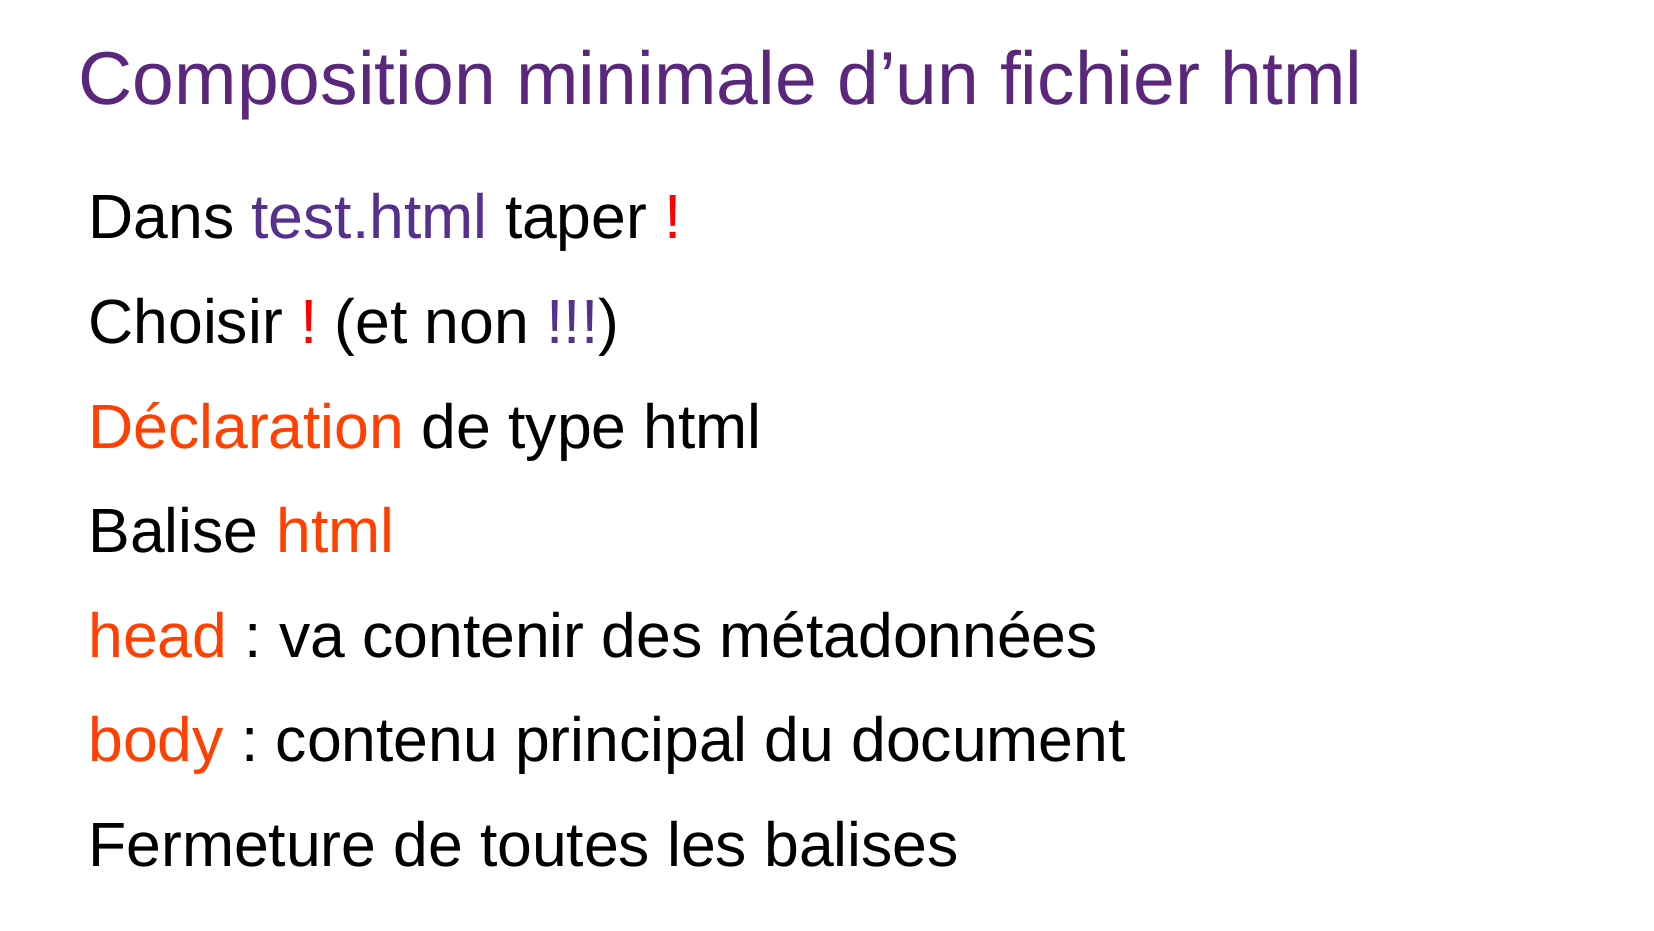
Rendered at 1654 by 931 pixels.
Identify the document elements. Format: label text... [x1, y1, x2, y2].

title Composition minimale d’un fichier html [78, 36, 1556, 148]
text_box Dans test.html taper ! Choisir ! (et non !!!) Déclaration de type html Balise html head : va contenir des métadonnées body : contenu principal du document Fermeture de toutes les balises [88, 147, 1577, 880]
